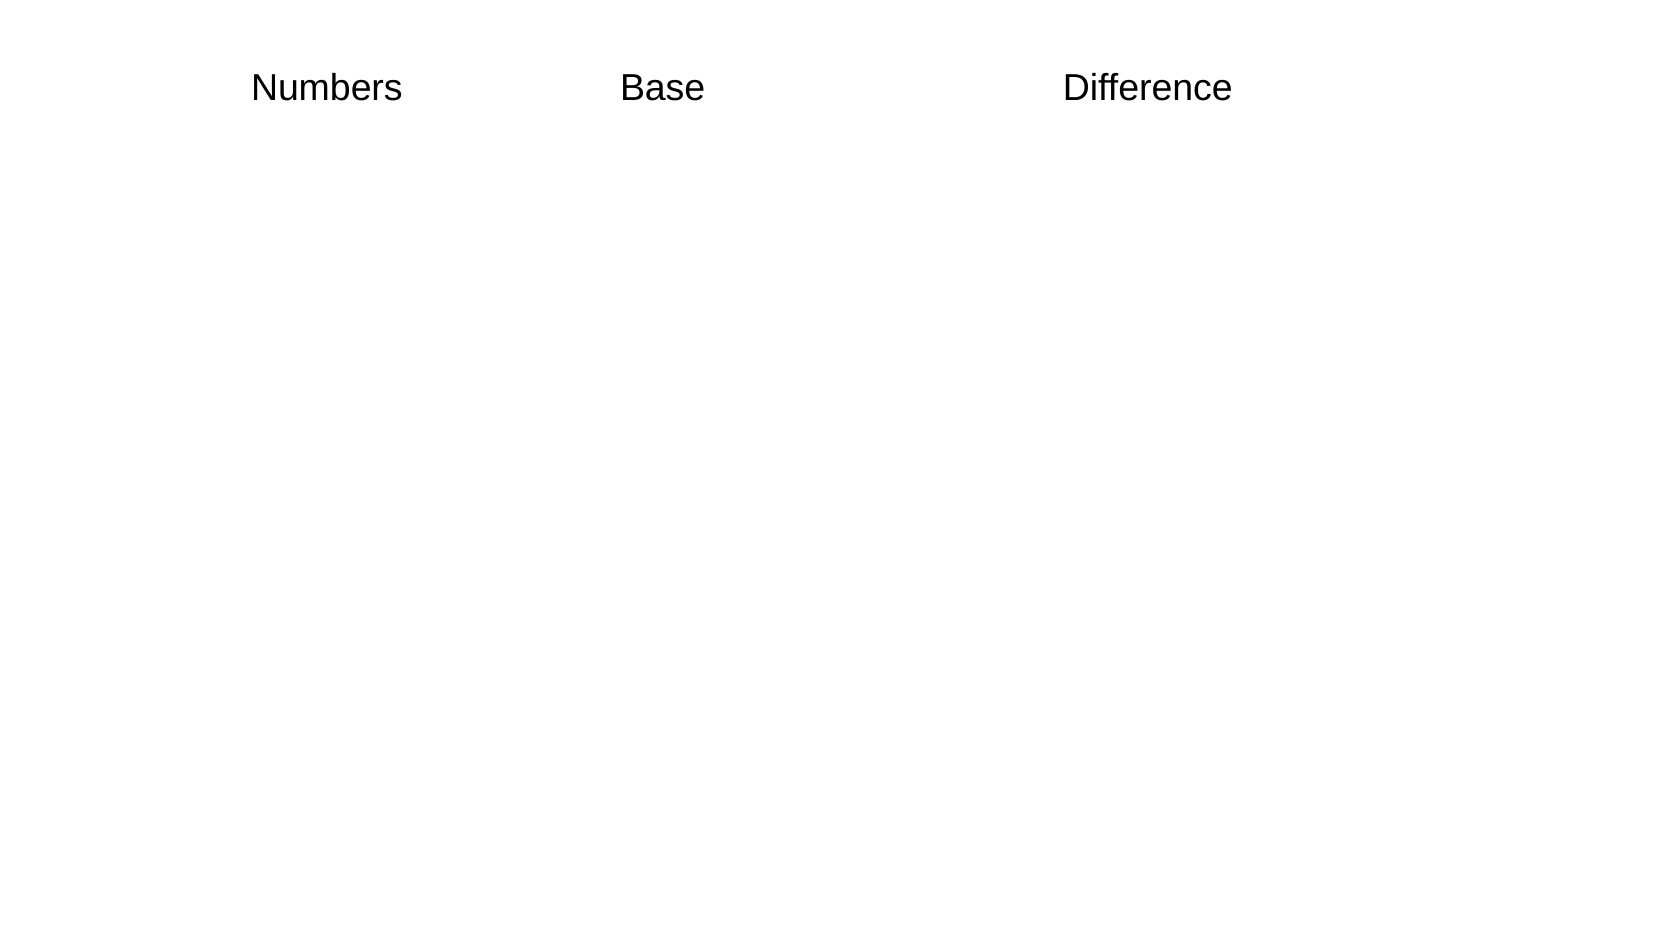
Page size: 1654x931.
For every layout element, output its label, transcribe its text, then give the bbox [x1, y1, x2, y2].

text_box Numbers Base Difference [236, 59, 1248, 116]
